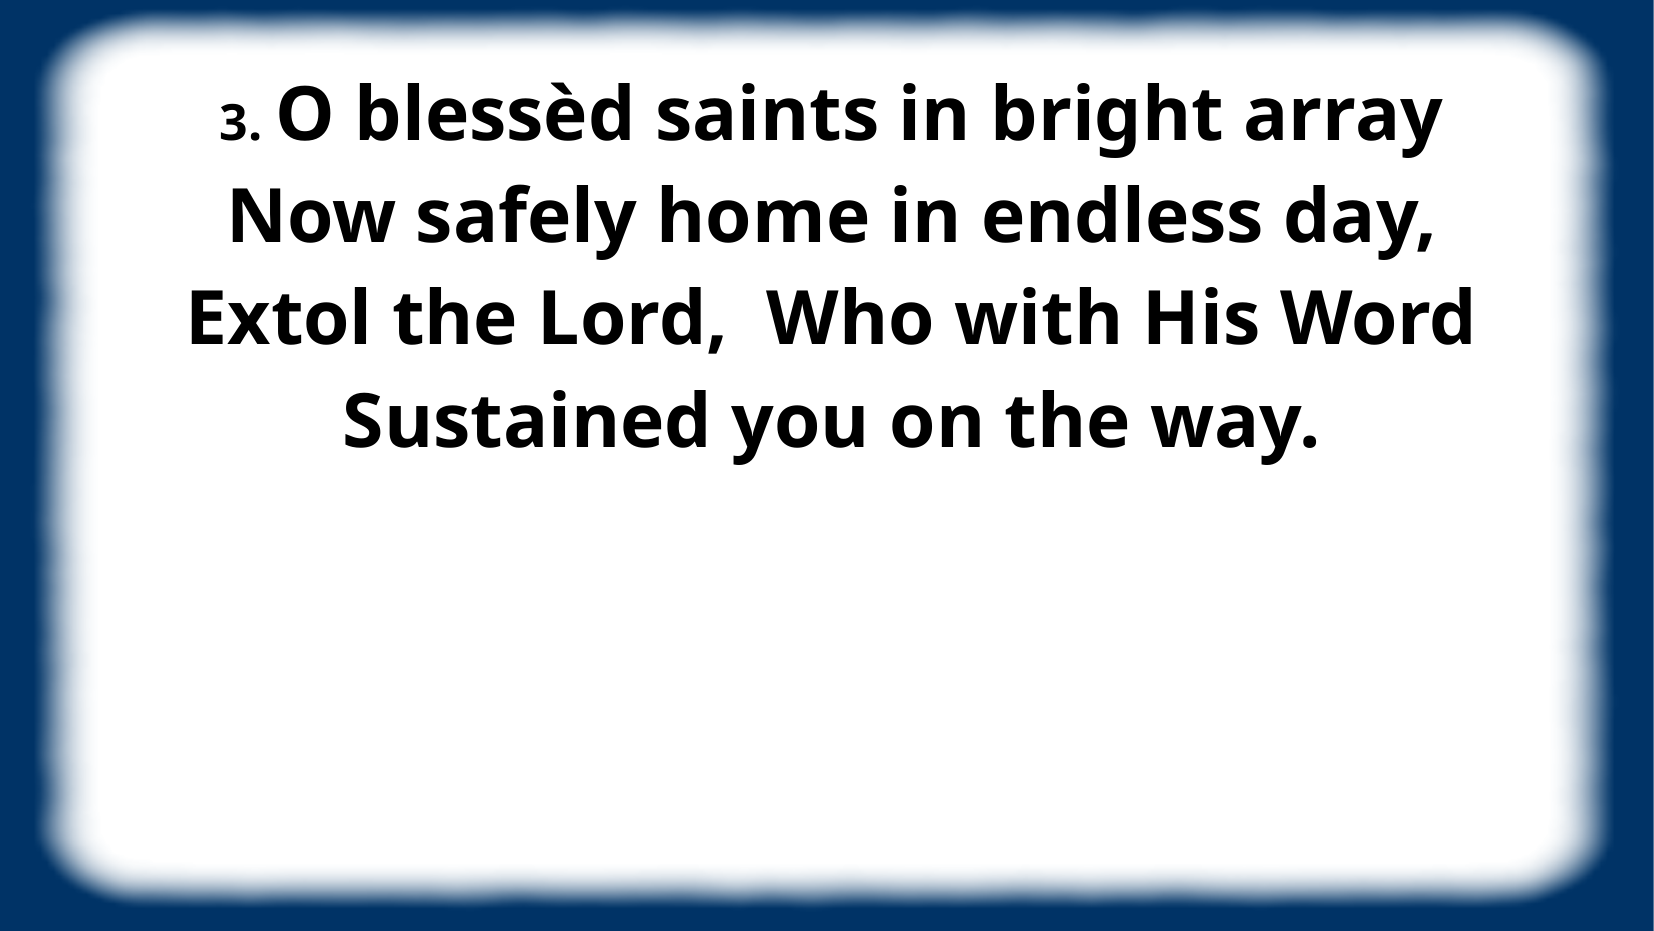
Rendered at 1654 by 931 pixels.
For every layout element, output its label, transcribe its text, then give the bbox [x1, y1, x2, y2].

picture [0, 0, 1654, 931]
title 3. O blessèd saints in bright array Now safely home in endless day, Extol the Lord, Who with His Word Sustained you on the way. [105, 60, 1560, 460]
